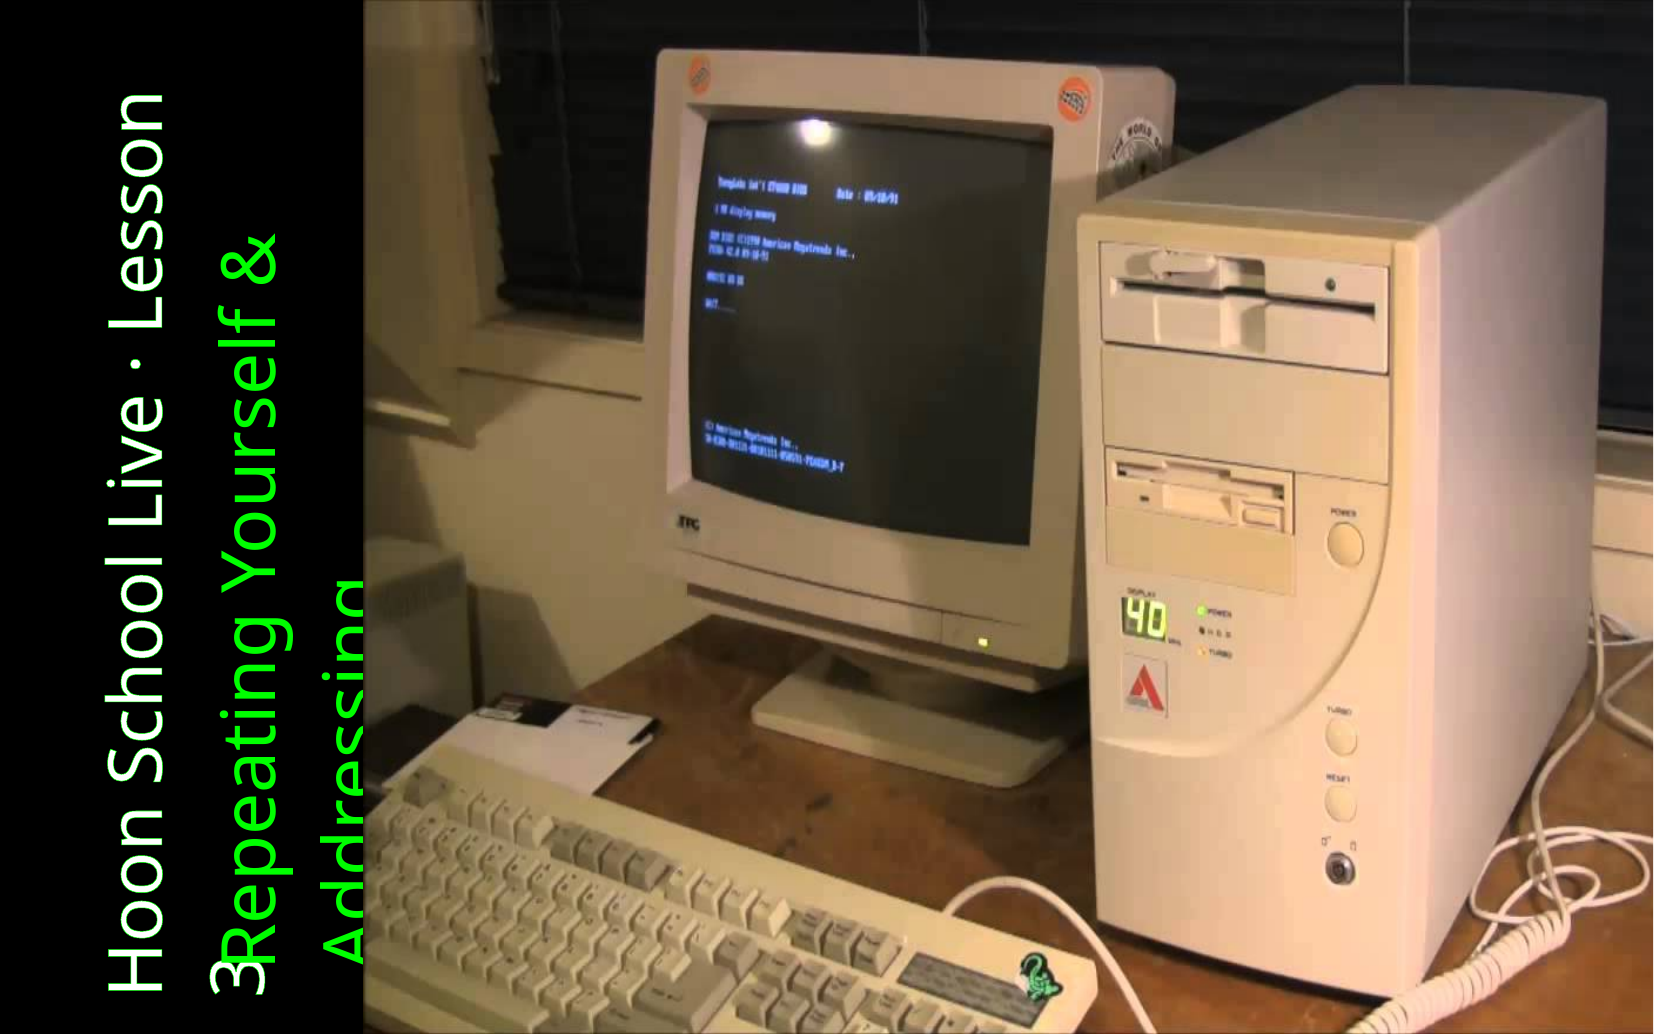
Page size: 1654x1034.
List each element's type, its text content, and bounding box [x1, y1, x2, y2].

text_box Repeating Yourself & Addressing [187, 75, 360, 986]
text_box Hoon School Live · Lesson 3 [74, 30, 168, 1013]
picture [363, 0, 1654, 1034]
